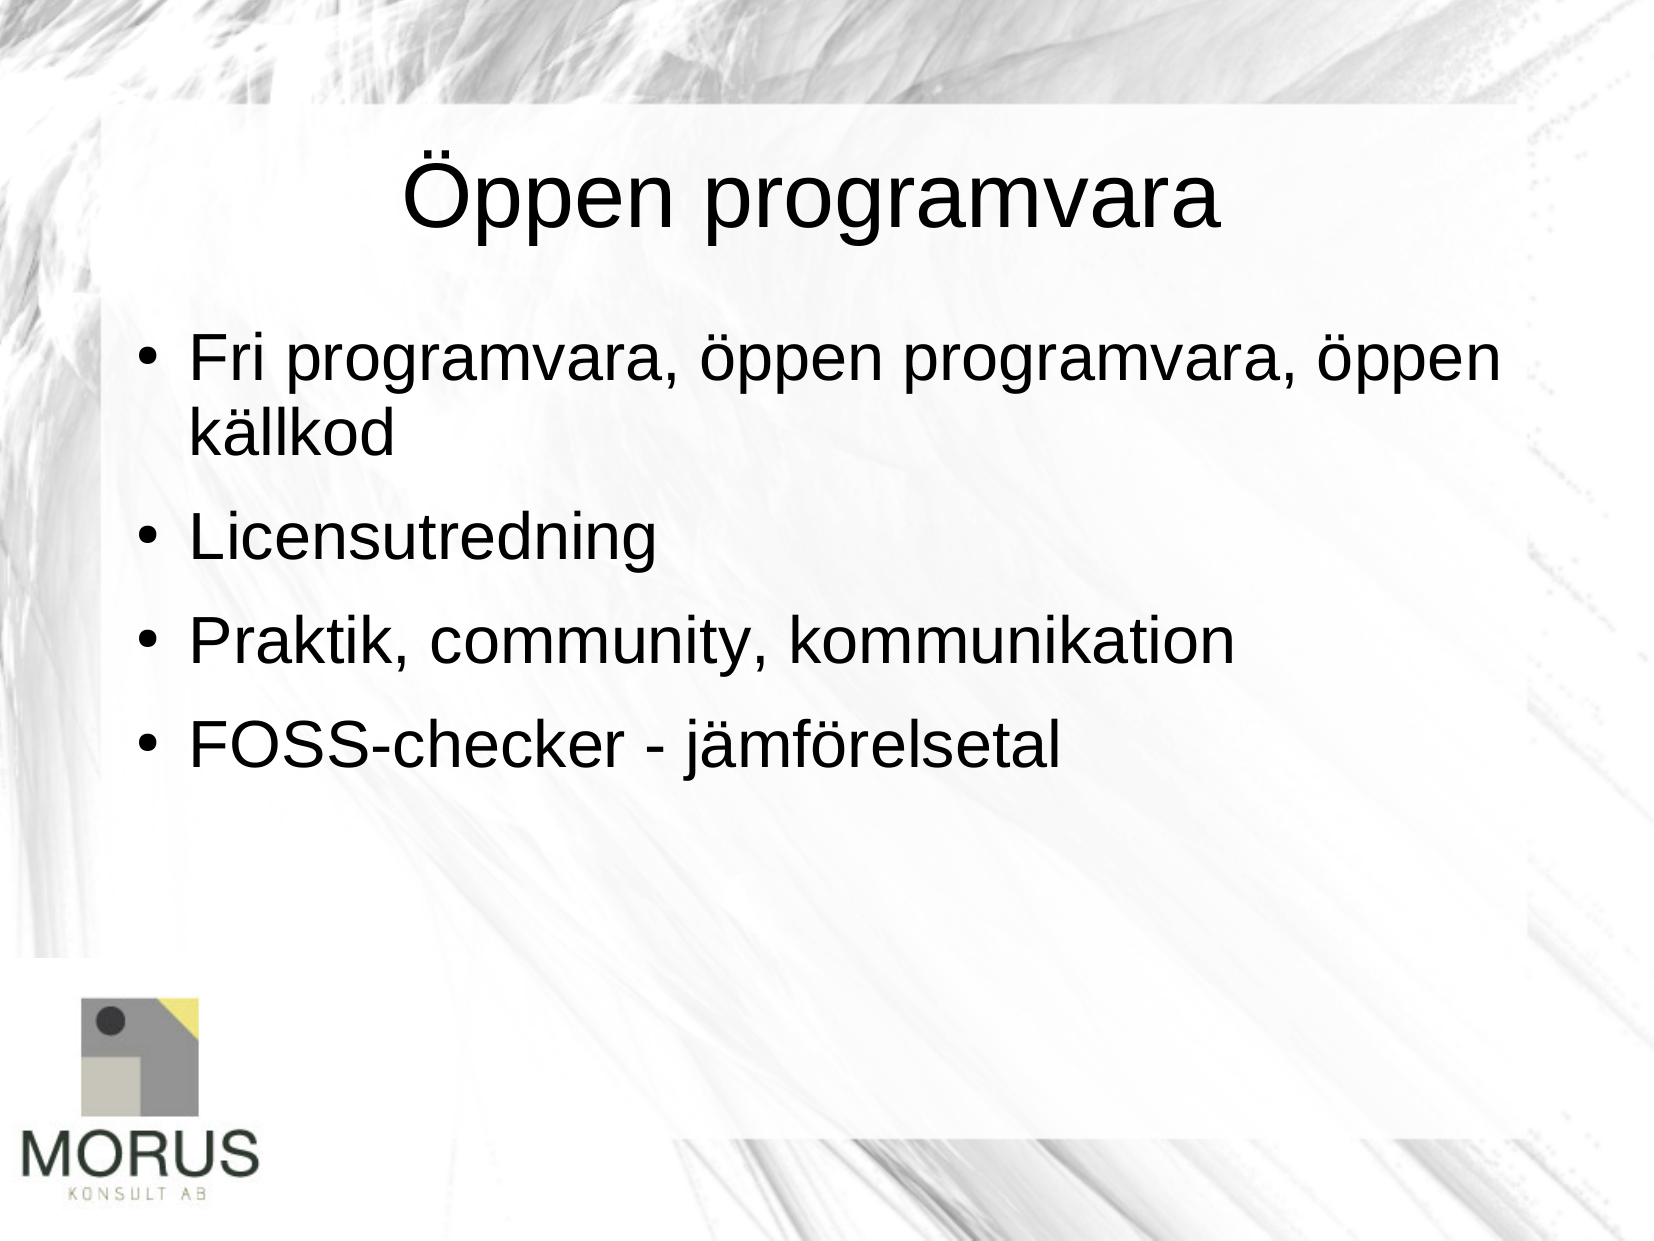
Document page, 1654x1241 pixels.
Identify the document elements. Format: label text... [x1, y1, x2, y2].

title Öppen programvara [118, 112, 1506, 281]
picture [0, 0, 1654, 1241]
list Fri programvara, öppen programvara, öppen källkod Licensutredning Praktik, community, kommunikation FOSS-checker - jämförelsetal [118, 319, 1571, 1040]
